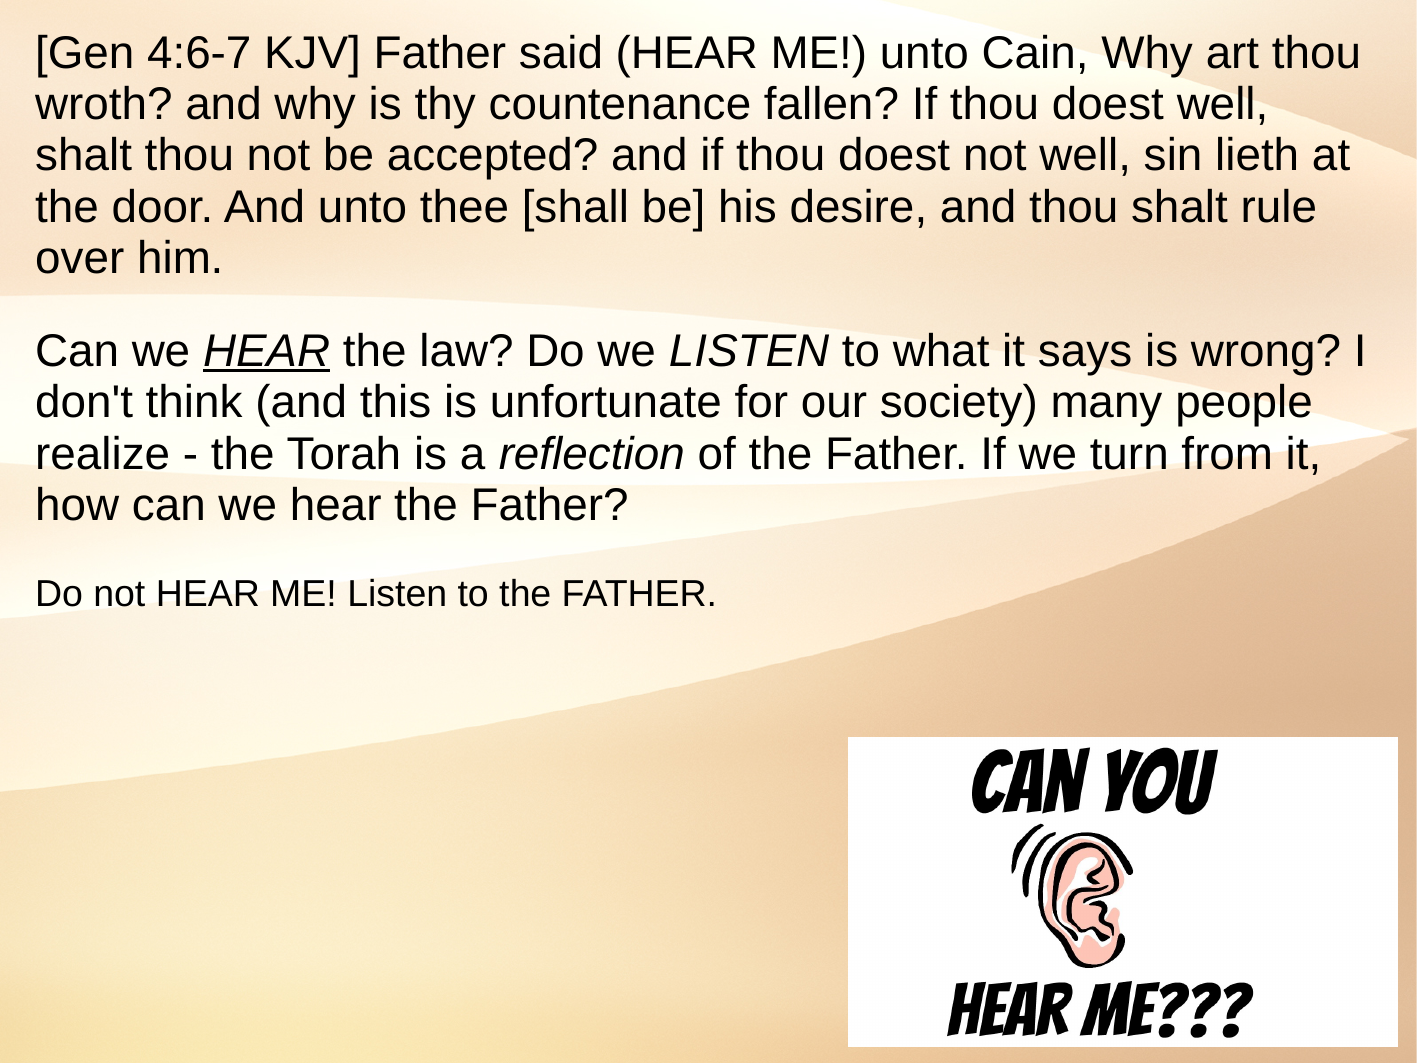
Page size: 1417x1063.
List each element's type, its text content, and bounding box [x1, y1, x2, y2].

picture [0, 0, 1417, 1063]
text_box [Gen 4:6-7 KJV] Father said (HEAR ME!) unto Cain, Why art thou wroth? and why is thy countenance fallen? If thou doest well, shalt thou not be accepted? and if thou doest not well, sin lieth at the door. And unto thee [shall be] his desire, and thou shalt rule over him. Can we HEAR the law? Do we LISTEN to what it says is wrong? I don't think (and this is unfortunate for our society) many people realize - the Torah is a reflection of the Father. If we turn from it, how can we hear the Father? Do not HEAR ME! Listen to the FATHER. [20, 19, 1391, 741]
